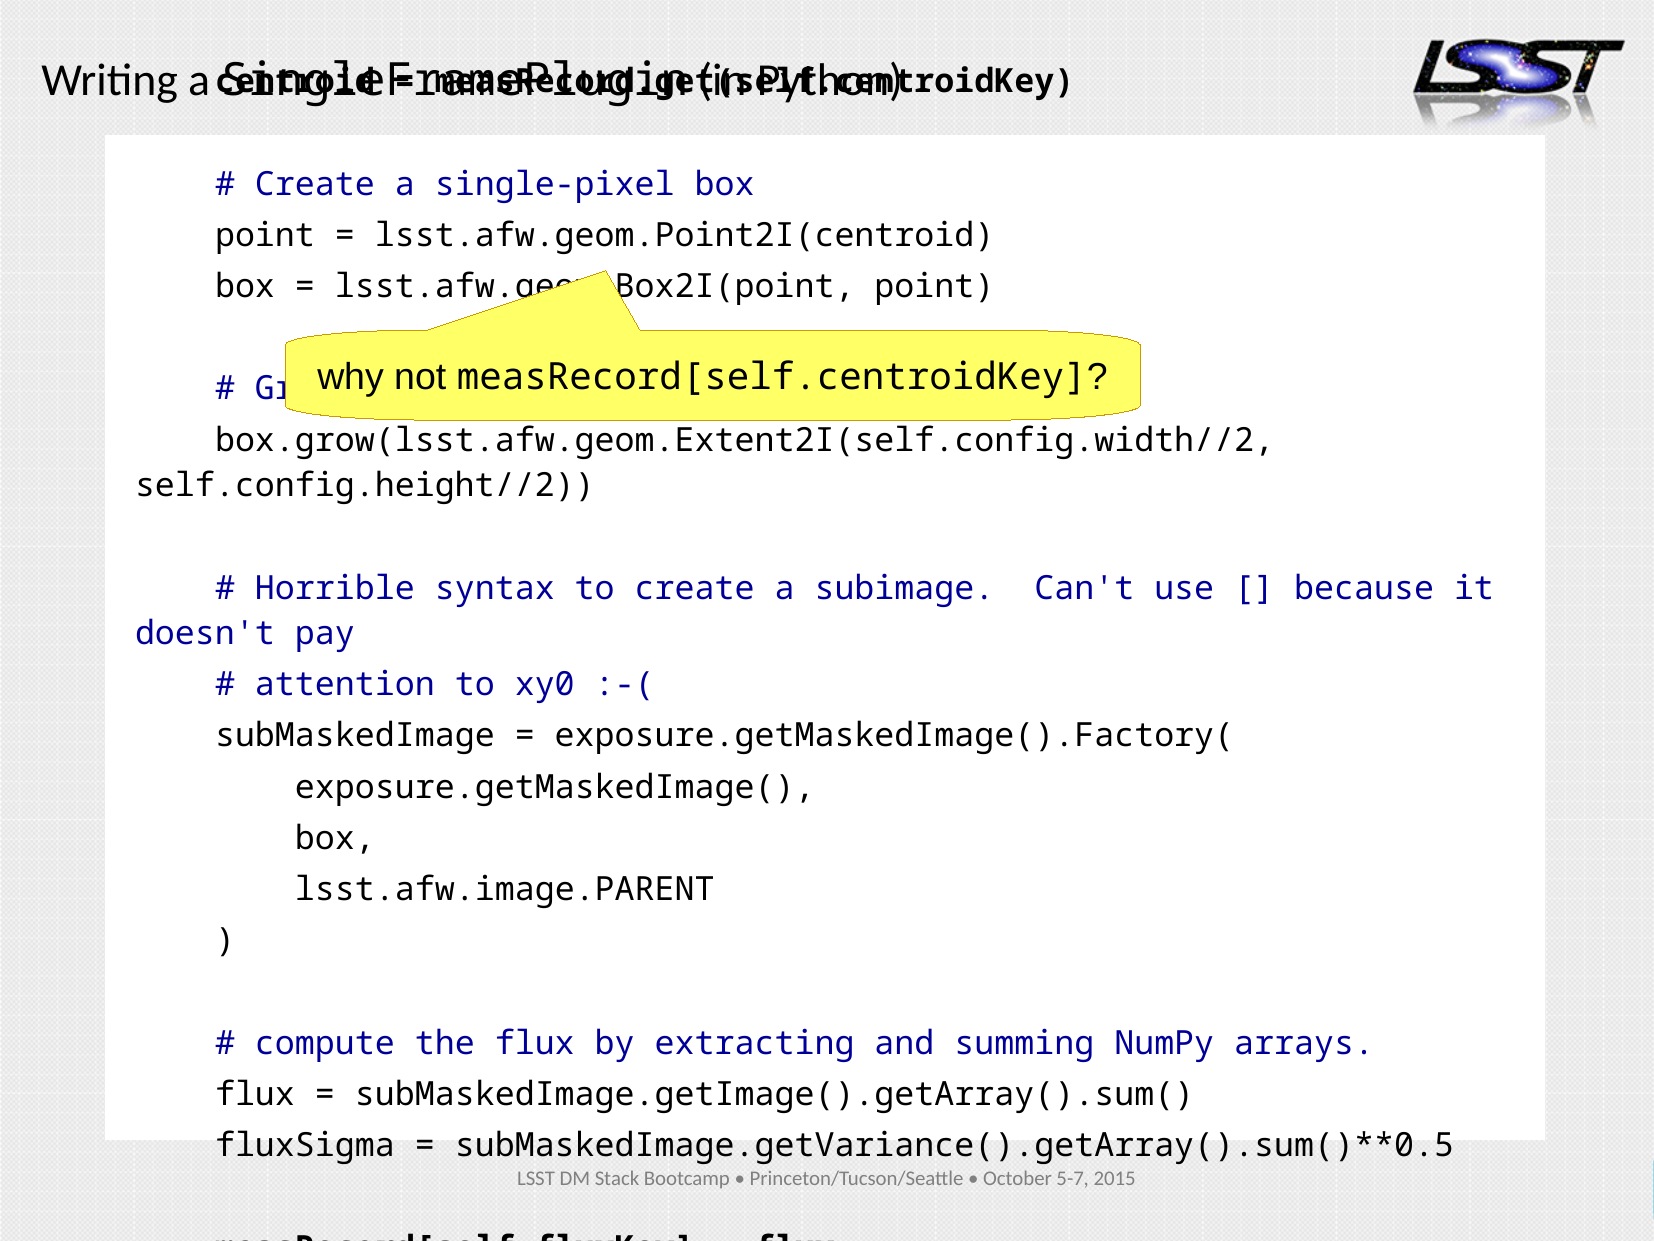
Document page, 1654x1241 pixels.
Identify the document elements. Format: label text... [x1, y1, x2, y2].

title Writing a SingleFramePlugin (in Python) [41, 27, 1161, 129]
text_box why not measRecord[self.centroidKey]? [285, 270, 1141, 421]
picture [0, 0, 1654, 1241]
list def measure(self, measRecord, exposure): centroid = measRecord.get(self.centroidKey) # Create a single-pixel box point = lsst.afw.geom.Point2I(centroid) box = lsst.afw.geom.Box2I(point, point) # Grow the box to the desired size box.grow(lsst.afw.geom.Extent2I(self.config.width//2, self.config.height//2)) # Horrible syntax to create a subimage. Can't use [] because it doesn't pay # attention to xy0 :-( subMaskedImage = exposure.getMaskedImage().Factory( exposure.getMaskedImage(), box, lsst.afw.image.PARENT ) # compute the flux by extracting and summing NumPy arrays. flux = subMaskedImage.getImage().getArray().sum() fluxSigma = subMaskedImage.getVariance().getArray().sum()**0.5 measRecord[self.fluxKey] = flux measRecord[self.fluxSigmaKey] = fluxSigma [105, 135, 1546, 1141]
